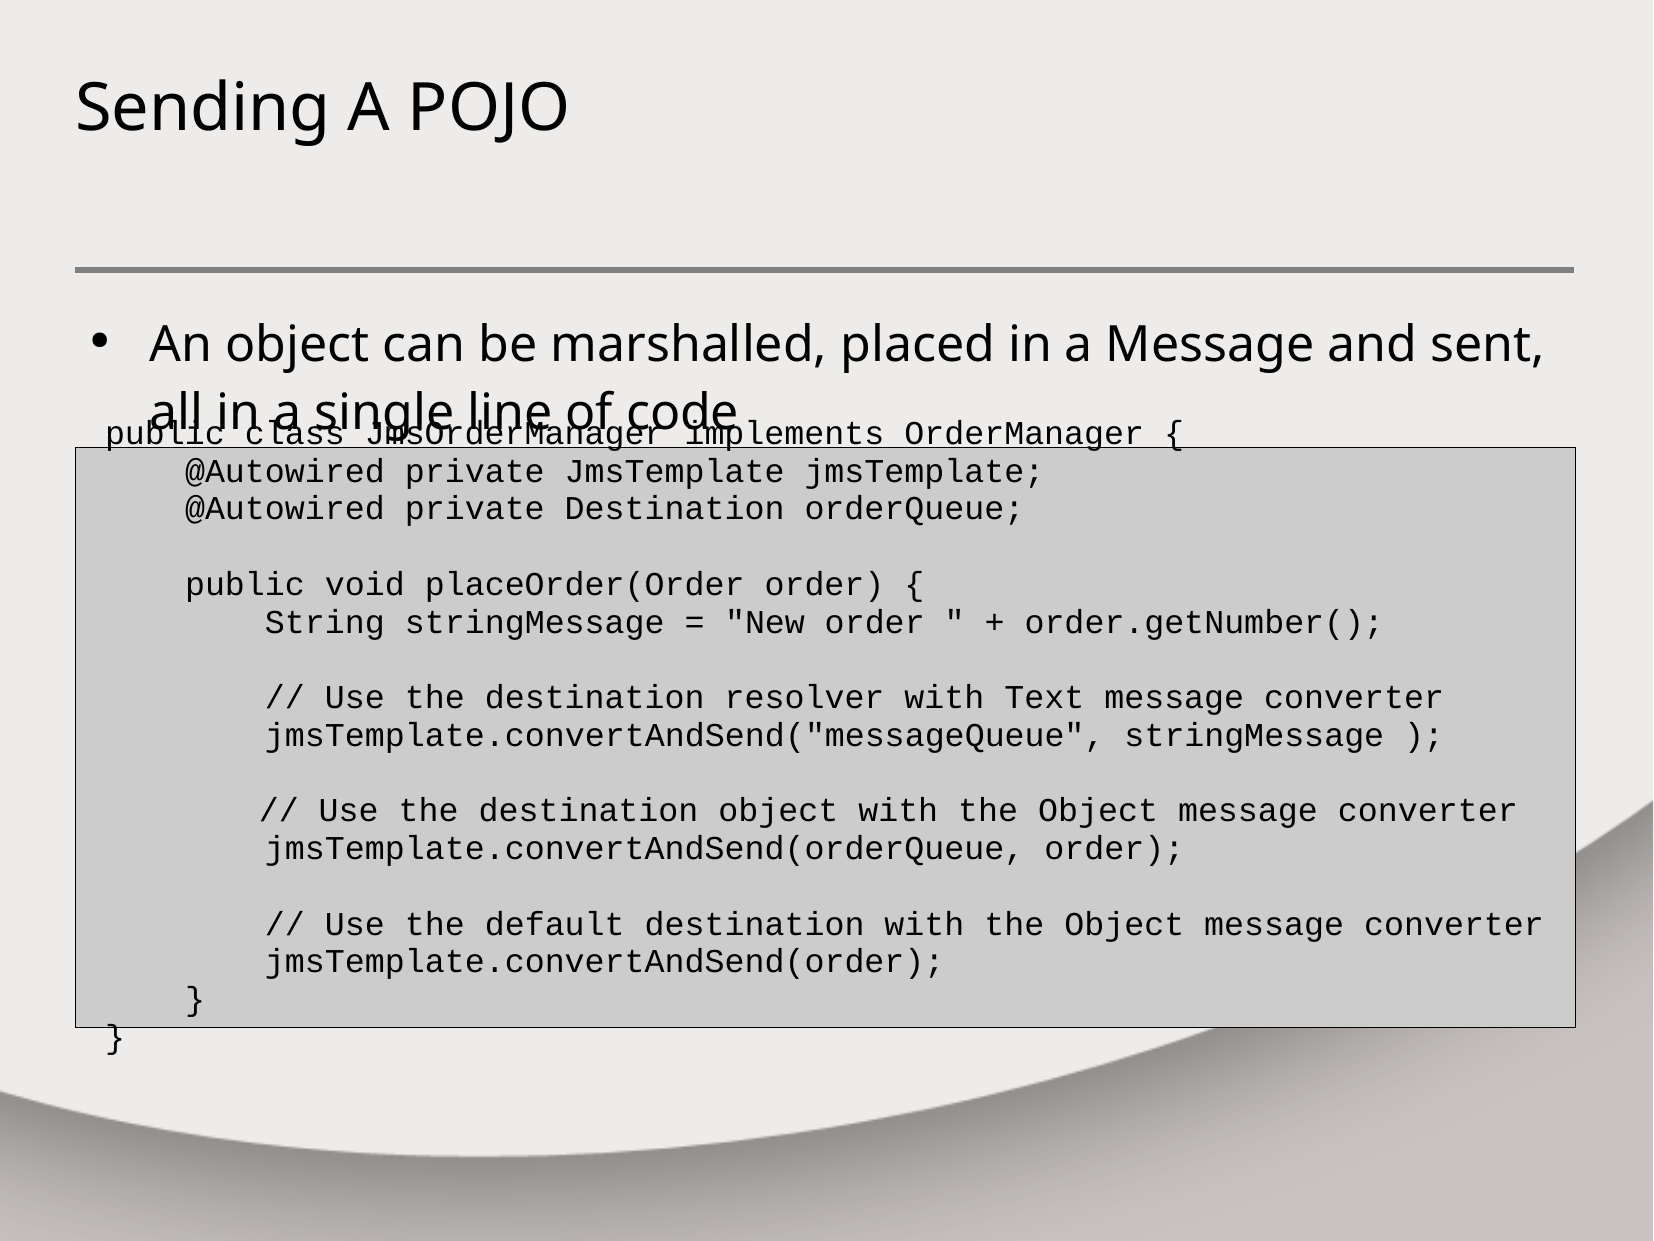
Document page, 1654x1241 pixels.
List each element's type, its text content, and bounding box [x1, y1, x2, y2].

text_box An object can be marshalled, placed in a Message and sent, all in a single line of code [75, 300, 1576, 447]
title Sending A POJO [75, 75, 1575, 226]
text_box public class JmsOrderManager implements OrderManager { @Autowired private JmsTemplate jmsTemplate; @Autowired private Destination orderQueue; public void placeOrder(Order order) { String stringMessage = "New order " + order.getNumber(); // Use the destination resolver with Text message converter jmsTemplate.convertAndSend("messageQueue", stringMessage ); // Use the destination object with the Object message converter jmsTemplate.convertAndSend(orderQueue, order); // Use the default destination with the Object message converter jmsTemplate.convertAndSend(order); } } [75, 447, 1576, 1028]
picture [0, 0, 1654, 1241]
text_box An object can be marshalled, placed in a Message and sent, all in a single line of code [75, 1028, 1576, 1163]
